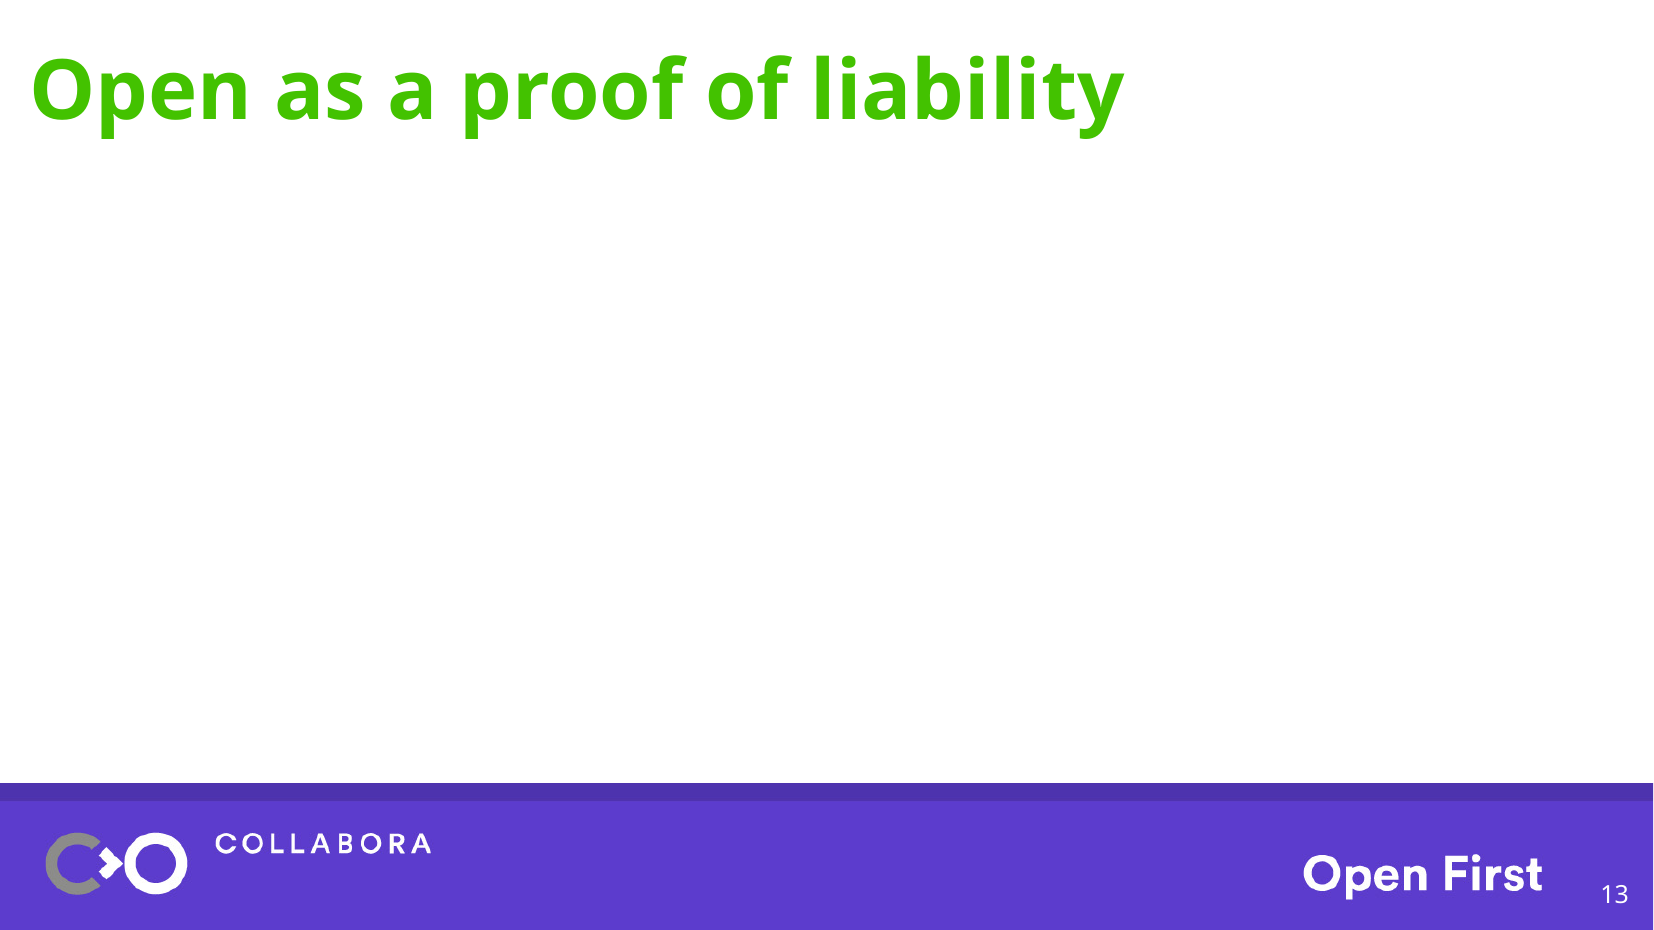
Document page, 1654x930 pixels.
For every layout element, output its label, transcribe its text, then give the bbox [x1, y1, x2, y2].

title Open as a proof of liability [29, 28, 1602, 147]
picture [0, 0, 1654, 930]
